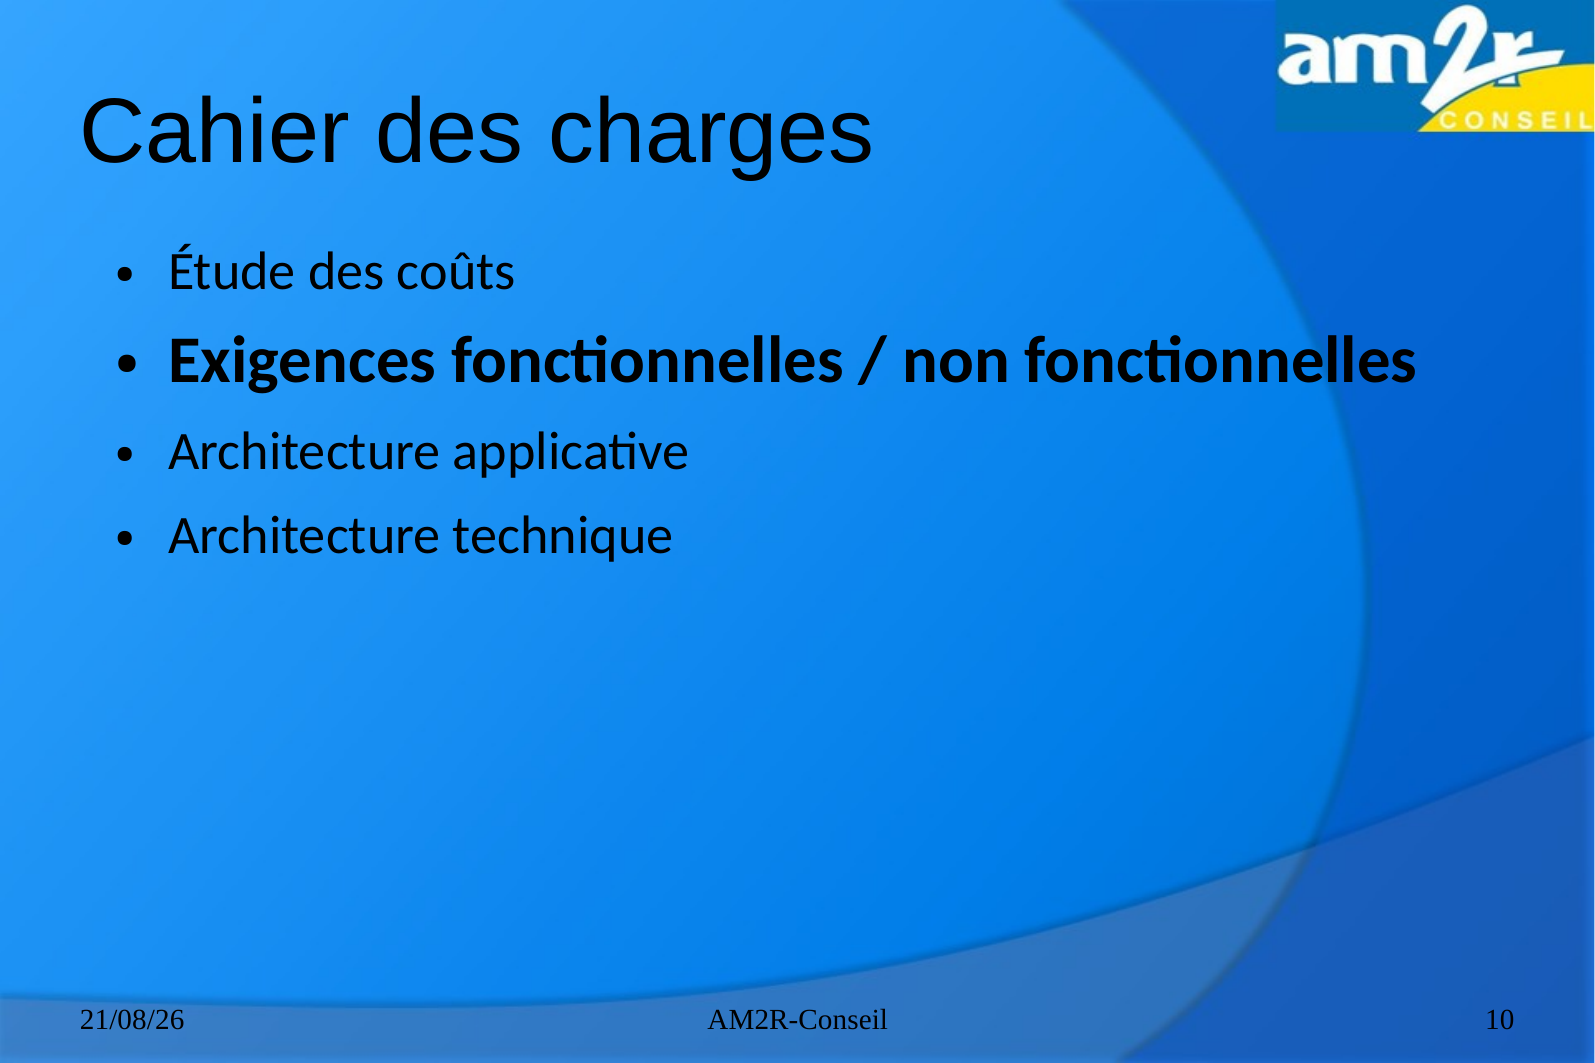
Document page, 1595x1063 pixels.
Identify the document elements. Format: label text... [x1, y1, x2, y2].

picture [0, 0, 1595, 1063]
list Étude des coûts Exigences fonctionnelles / non fonctionnelles Architecture applicative Architecture technique [79, 248, 1515, 960]
title Cahier des charges [79, 49, 1241, 213]
